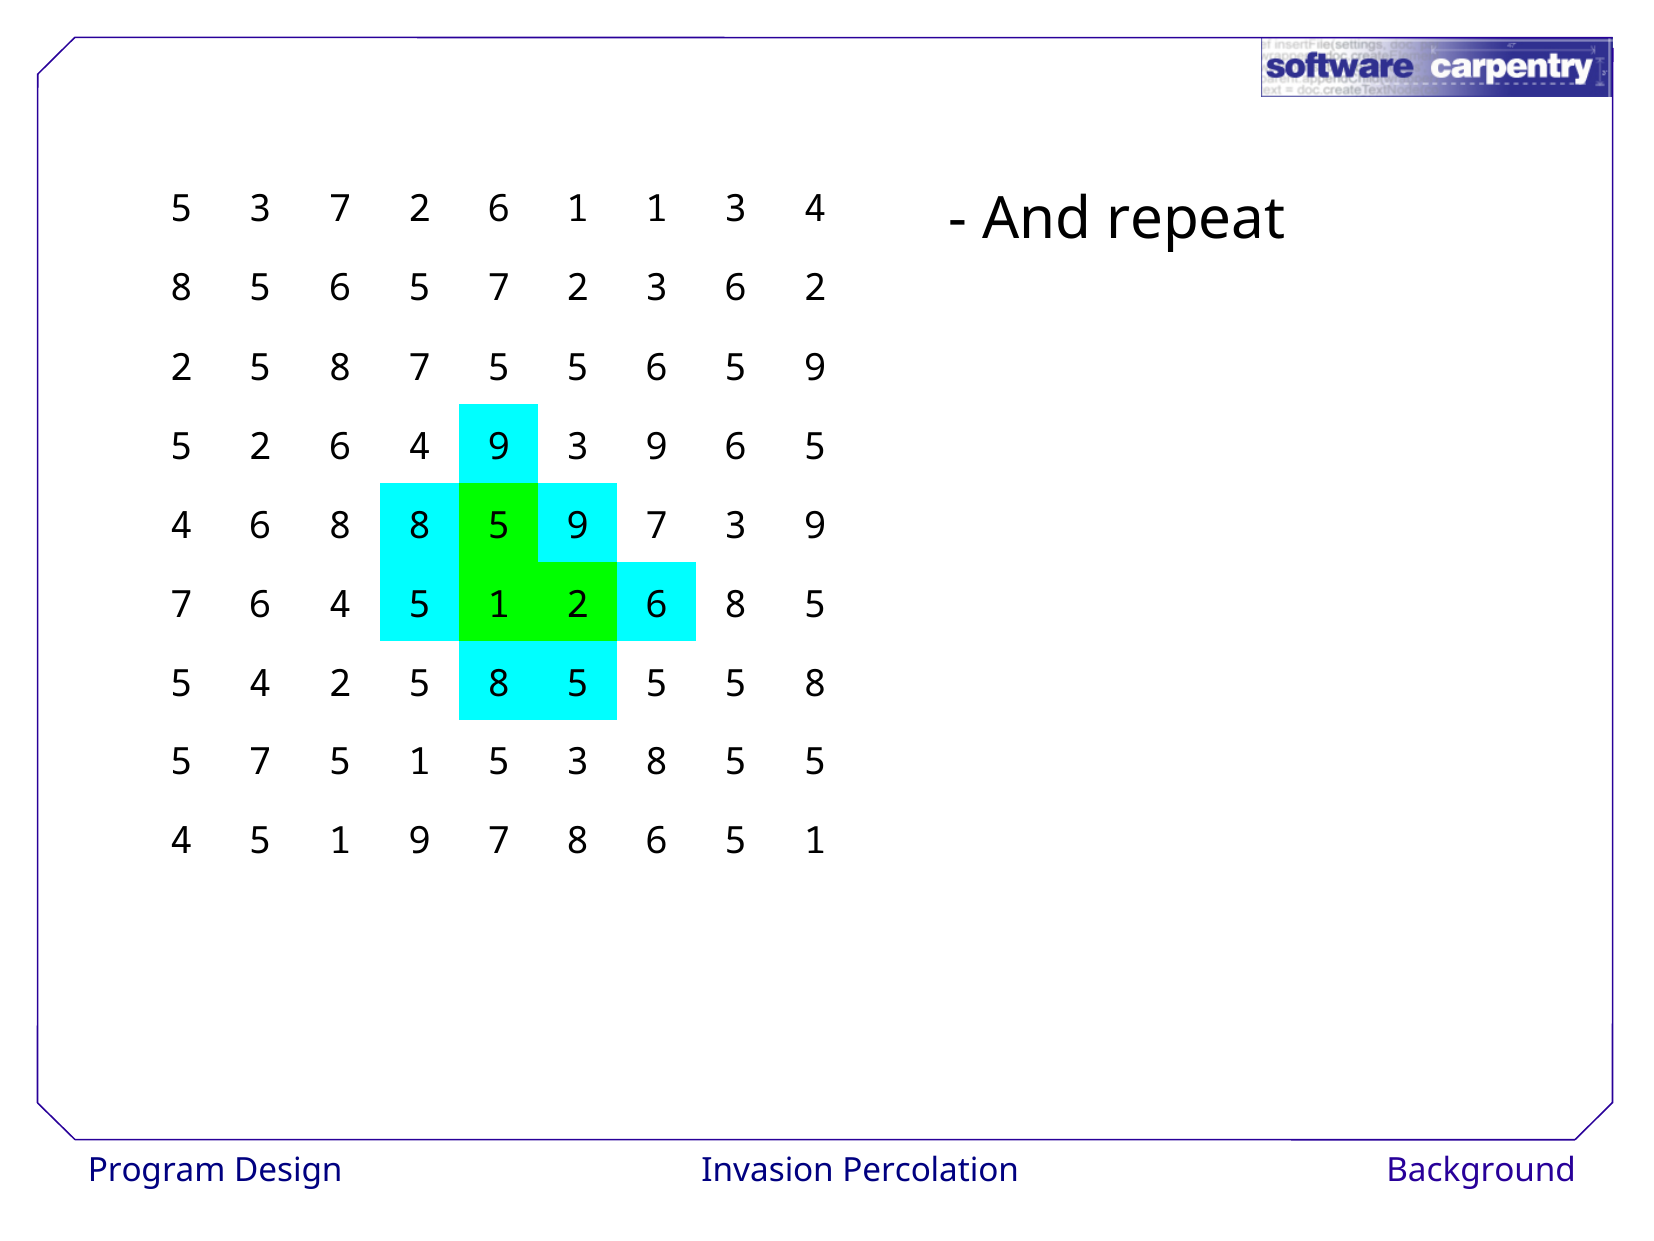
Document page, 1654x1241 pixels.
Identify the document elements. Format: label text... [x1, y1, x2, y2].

table_cell 5 [221, 799, 300, 878]
table_cell 5 [300, 720, 380, 799]
table_cell 5 [142, 641, 221, 720]
table_cell 5 [459, 326, 538, 404]
table_cell 3 [696, 483, 775, 562]
table_cell 1 [775, 799, 855, 878]
table_cell 6 [221, 562, 300, 641]
table_cell 9 [617, 404, 696, 483]
table_cell 5 [221, 245, 300, 326]
table_cell 8 [538, 799, 617, 878]
table_header 5 [142, 166, 221, 245]
table_cell 2 [538, 245, 617, 326]
table_cell 7 [459, 799, 538, 878]
table_cell 2 [221, 404, 300, 483]
table_cell 6 [696, 245, 775, 326]
table_cell 8 [617, 720, 696, 799]
table_header 2 [380, 166, 459, 245]
table_header 3 [696, 166, 775, 245]
table_cell 5 [142, 720, 221, 799]
table_cell 2 [538, 562, 617, 641]
table_cell 5 [775, 562, 855, 641]
table_cell 5 [221, 326, 300, 404]
table_cell 3 [538, 404, 617, 483]
table_cell 5 [459, 720, 538, 799]
table_cell 2 [142, 326, 221, 404]
table_cell 9 [538, 483, 617, 562]
table_cell 6 [300, 245, 380, 326]
table_cell 1 [300, 799, 380, 878]
table_cell 5 [380, 641, 459, 720]
table_cell 8 [300, 326, 380, 404]
table_cell 3 [538, 720, 617, 799]
table_cell 6 [221, 483, 300, 562]
table_header 3 [221, 166, 300, 245]
table_cell 5 [696, 799, 775, 878]
table_cell 4 [142, 799, 221, 878]
table_cell 5 [459, 483, 538, 562]
table_header 1 [617, 166, 696, 245]
picture [1261, 39, 1613, 97]
table_cell 6 [300, 404, 380, 483]
table_cell 7 [142, 562, 221, 641]
table_cell 2 [300, 641, 380, 720]
table_cell 7 [617, 483, 696, 562]
table_cell 4 [221, 641, 300, 720]
table_cell 5 [696, 326, 775, 404]
table_cell 4 [380, 404, 459, 483]
table_cell 5 [696, 641, 775, 720]
table_cell 6 [617, 799, 696, 878]
table_cell 5 [538, 326, 617, 404]
table_cell 8 [380, 483, 459, 562]
table_cell 8 [696, 562, 775, 641]
table_header 6 [459, 166, 538, 245]
table_cell 7 [221, 720, 300, 799]
table_cell 7 [380, 326, 459, 404]
table_cell 5 [380, 562, 459, 641]
table_cell 8 [300, 483, 380, 562]
table_cell 4 [142, 483, 221, 562]
table_header 7 [300, 166, 380, 245]
table_cell 6 [617, 326, 696, 404]
table_cell 8 [459, 641, 538, 720]
table_cell 1 [380, 720, 459, 799]
table_cell 1 [459, 562, 538, 641]
table_cell 2 [775, 245, 855, 326]
table_cell 9 [775, 483, 855, 562]
table_header 1 [538, 166, 617, 245]
table_cell 5 [617, 641, 696, 720]
table_cell 9 [459, 404, 538, 483]
table_header 4 [775, 166, 855, 245]
table_cell 7 [459, 245, 538, 326]
table_cell 4 [300, 562, 380, 641]
table_cell 5 [775, 404, 855, 483]
table_cell 5 [775, 720, 855, 799]
table_cell 6 [617, 562, 696, 641]
table_cell 5 [538, 641, 617, 720]
table_cell 3 [617, 245, 696, 326]
table_cell 8 [775, 641, 855, 720]
table_cell 5 [380, 245, 459, 326]
table_cell 5 [696, 720, 775, 799]
table_cell 9 [775, 326, 855, 404]
table_cell 6 [696, 404, 775, 483]
text_box - And repeat [933, 138, 1301, 259]
table_cell 8 [142, 245, 221, 326]
table_cell 9 [380, 799, 459, 878]
table_cell 5 [142, 404, 221, 483]
